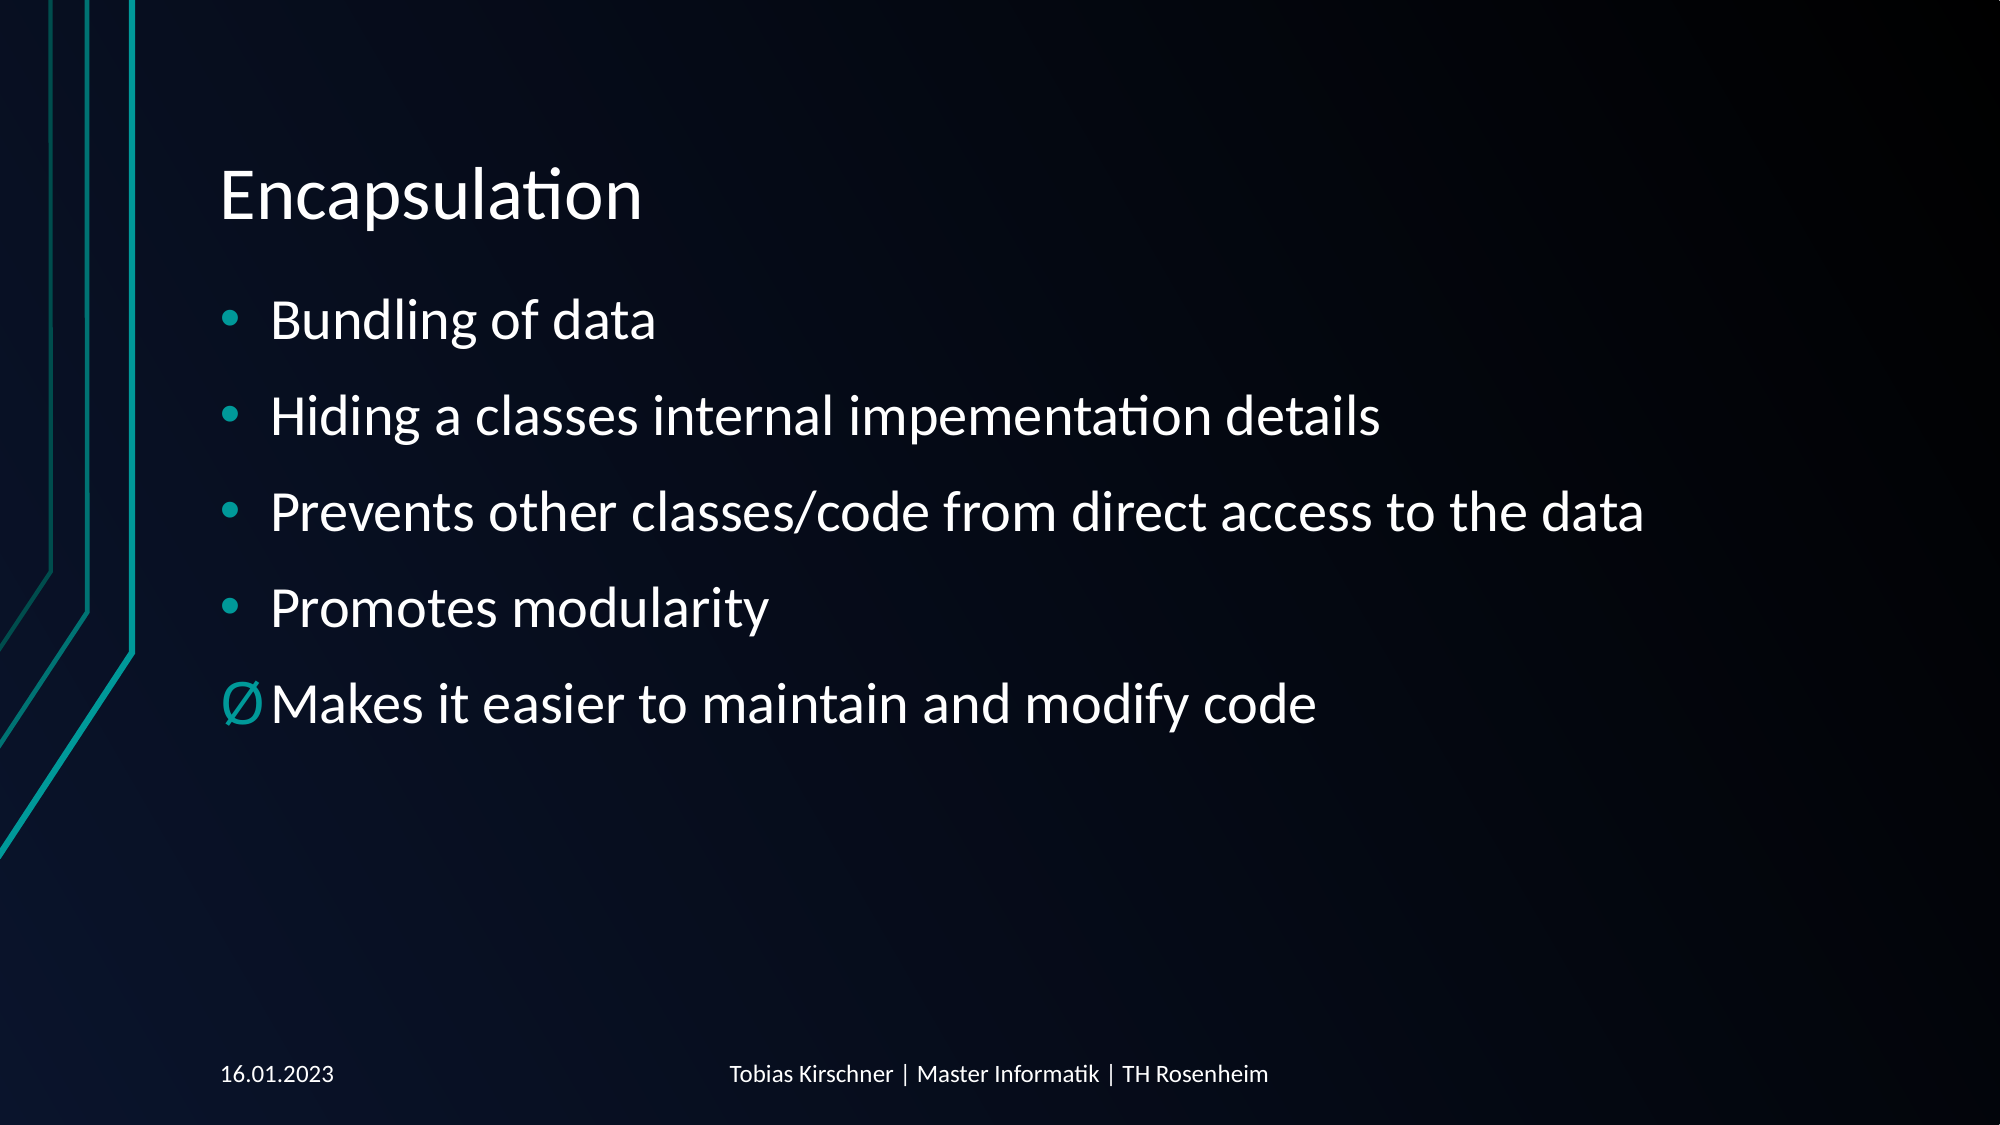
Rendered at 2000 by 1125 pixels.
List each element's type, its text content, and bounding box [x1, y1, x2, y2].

text_box 16.01.2023 [199, 1042, 566, 1103]
text_box Tobias Kirschner | Master Informatik | TH Rosenheim [566, 1042, 1433, 1103]
list Bundling of data Hiding a classes internal impementation details Prevents other classes/code from direct access to the data Promotes modularity Makes it easier to maintain and modify code [199, 279, 1900, 1012]
title Encapsulation [199, 45, 1900, 246]
